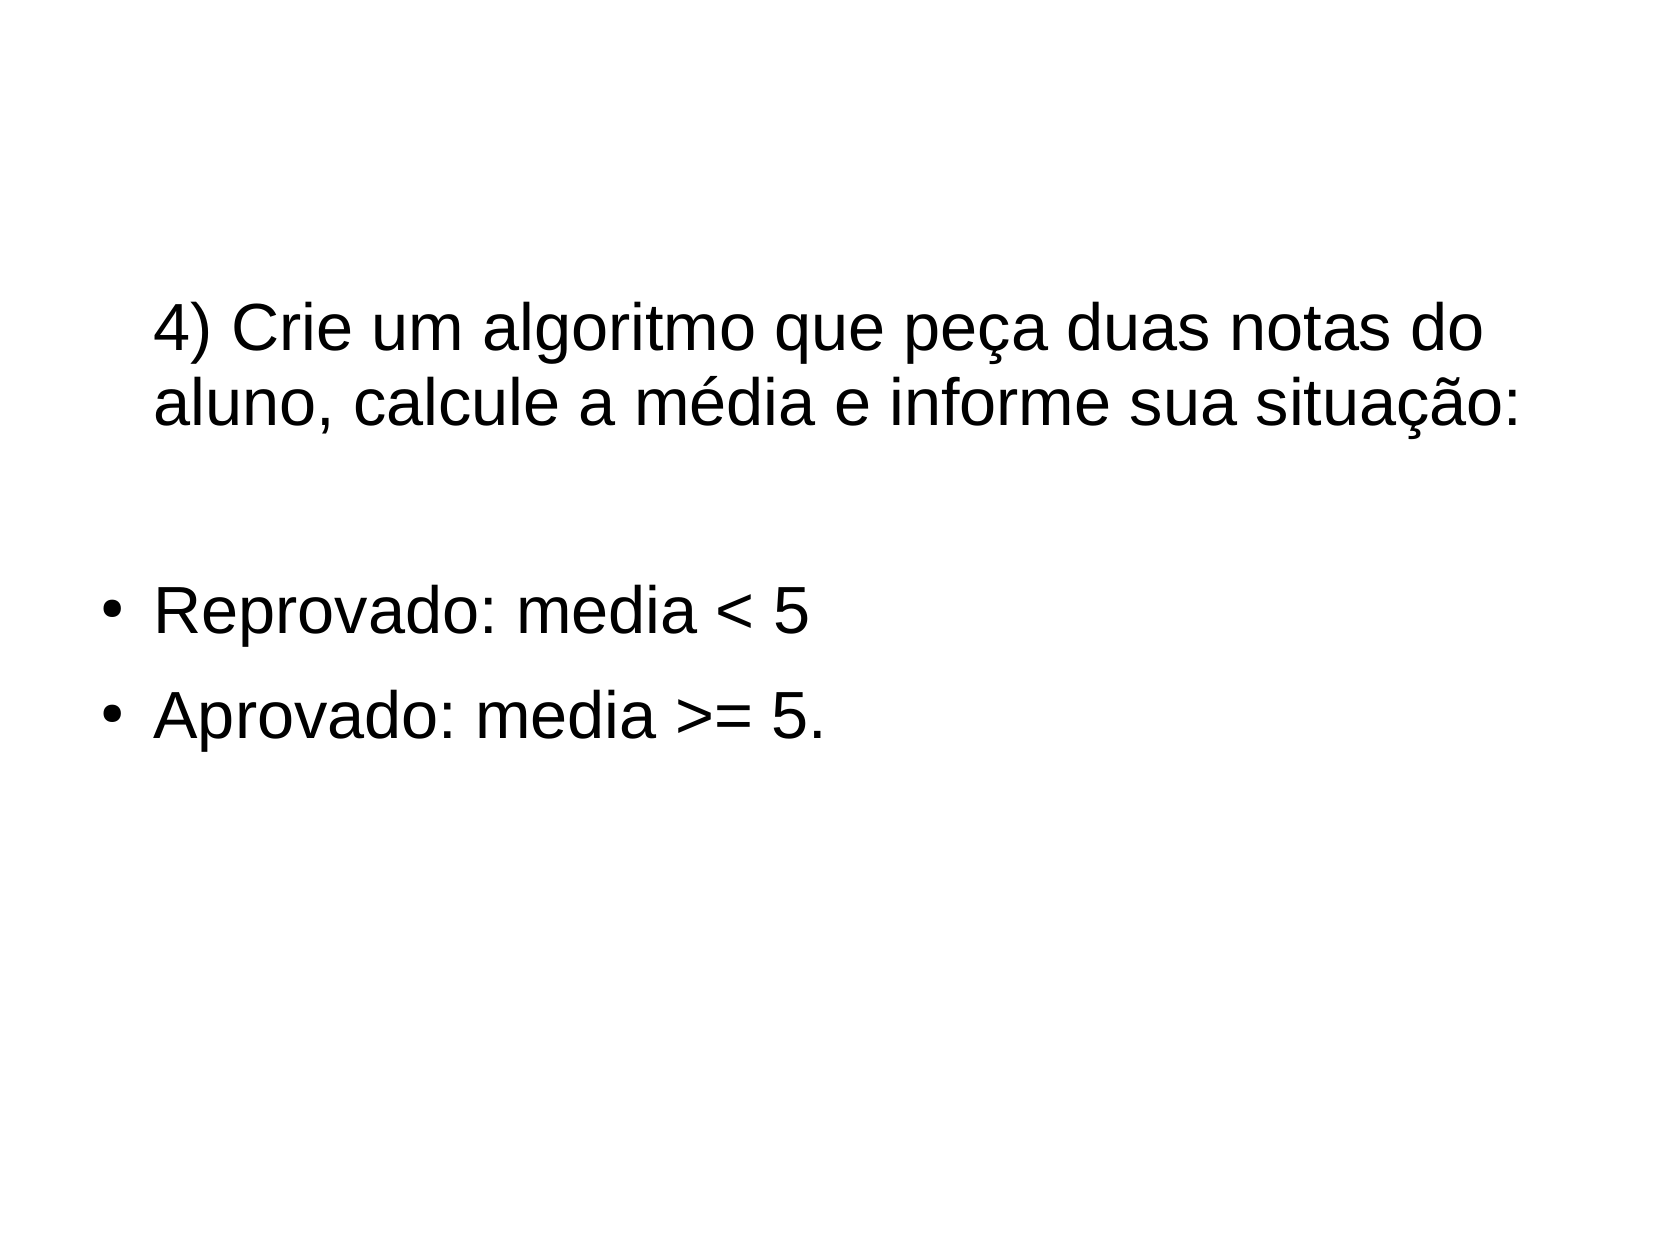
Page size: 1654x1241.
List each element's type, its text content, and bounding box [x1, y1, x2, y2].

list 4) Crie um algoritmo que peça duas notas do aluno, calcule a média e informe sua situação: Reprovado: media < 5 Aprovado: media >= 5. [82, 290, 1571, 1181]
